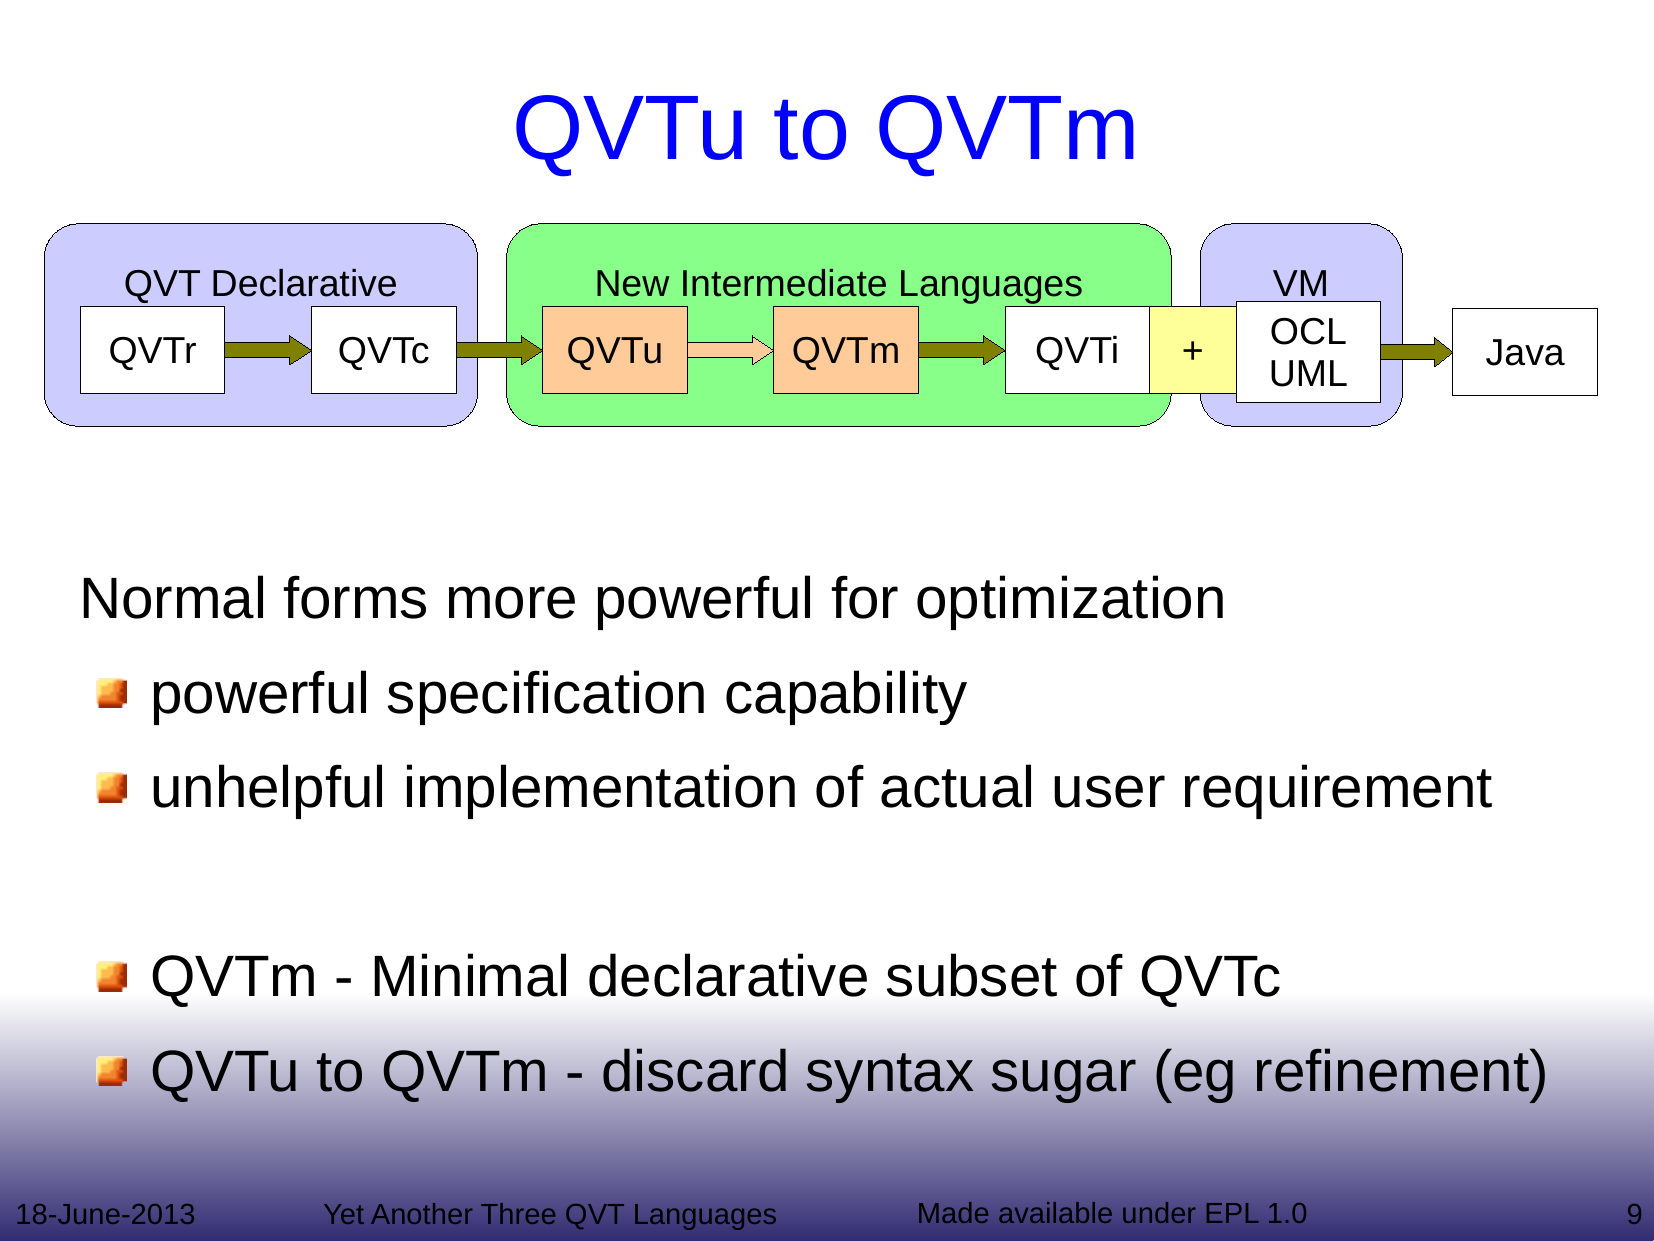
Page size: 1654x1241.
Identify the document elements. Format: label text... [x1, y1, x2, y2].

text_box New Intermediate Languages [506, 352, 1172, 427]
text_box [687, 335, 774, 365]
text_box [224, 335, 312, 365]
text_box VM [1200, 223, 1403, 344]
text_box [1380, 337, 1453, 367]
text_box New Intermediate Languages [506, 223, 1172, 349]
text_box Java [1452, 308, 1598, 396]
text_box QVT Declarative [44, 223, 478, 427]
text_box OCL UML [1236, 301, 1381, 403]
text_box QVTi [1005, 306, 1149, 394]
title QVTu to QVTm [82, 49, 1571, 207]
text_box QVTr [80, 306, 225, 394]
text_box QVTc [311, 306, 457, 394]
text_box [457, 335, 543, 365]
list Normal forms more powerful for optimization powerful specification capability unhelpful implementation of actual user requirement QVTm - Minimal declarative subset of QVTc QVTu to QVTm - discard syntax sugar (eg refinement) [79, 565, 1568, 1105]
text_box + [1149, 306, 1237, 394]
text_box QVTm [773, 306, 919, 394]
text_box QVTu [542, 306, 688, 394]
text_box [918, 335, 1005, 365]
text_box VM [1200, 360, 1403, 427]
